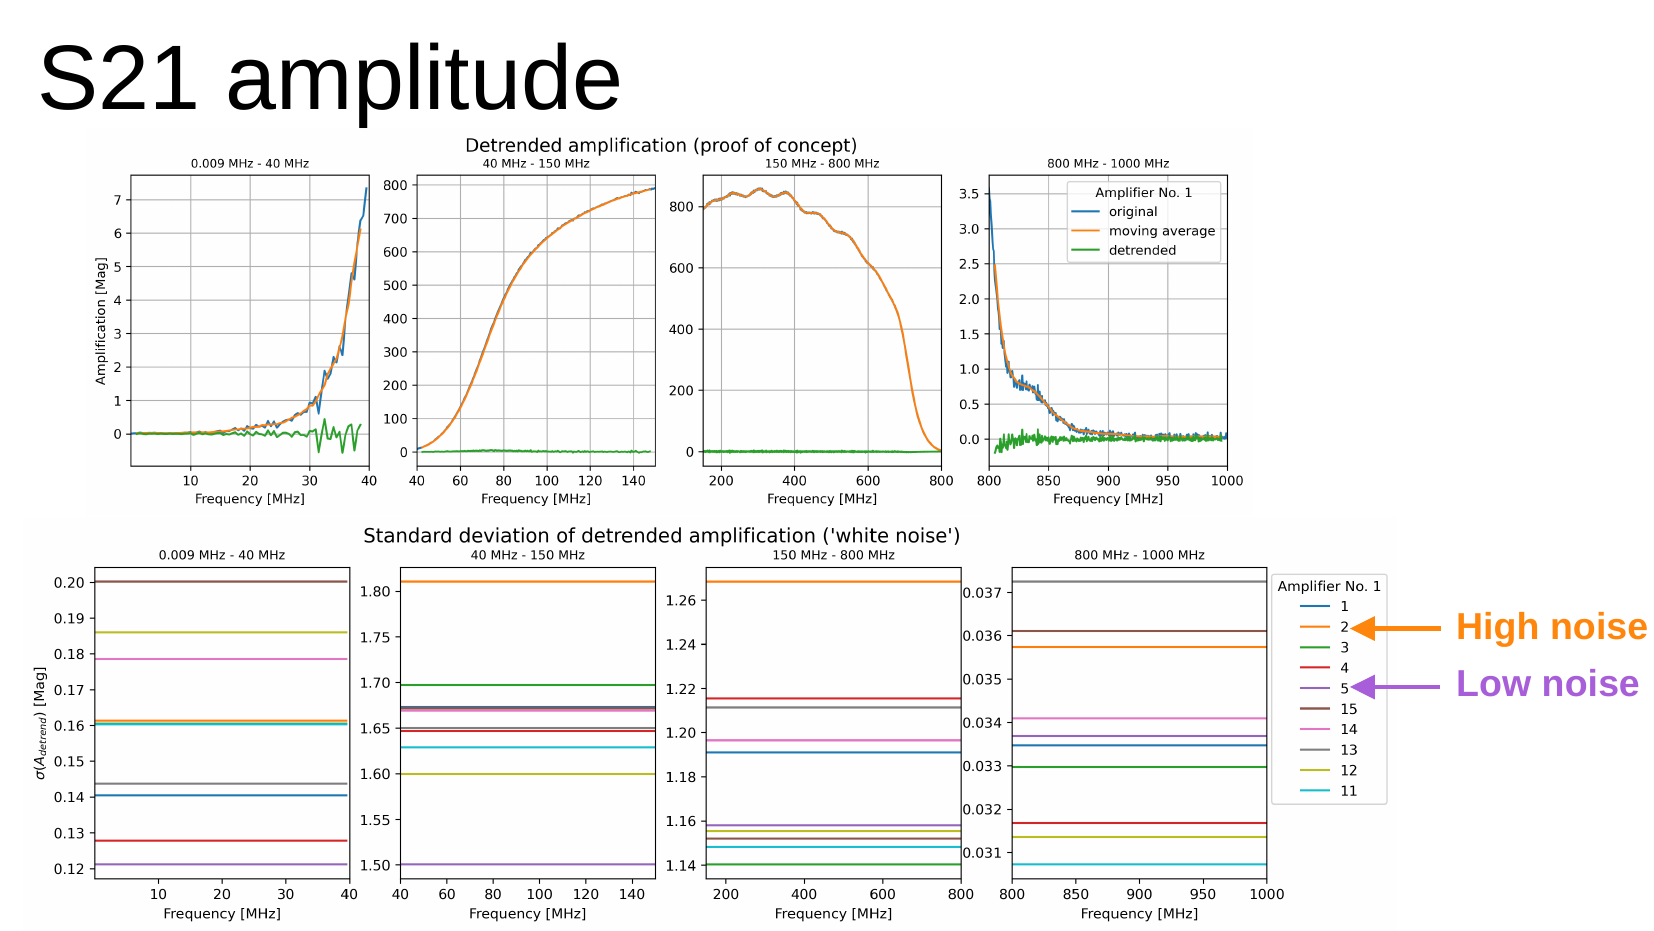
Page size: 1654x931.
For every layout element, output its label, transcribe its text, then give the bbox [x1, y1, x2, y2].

picture [86, 129, 1253, 515]
text_box Low noise [1441, 656, 1654, 713]
picture [23, 517, 1397, 931]
text_box High noise [1441, 598, 1654, 656]
title S21 amplitude [37, 26, 1526, 129]
